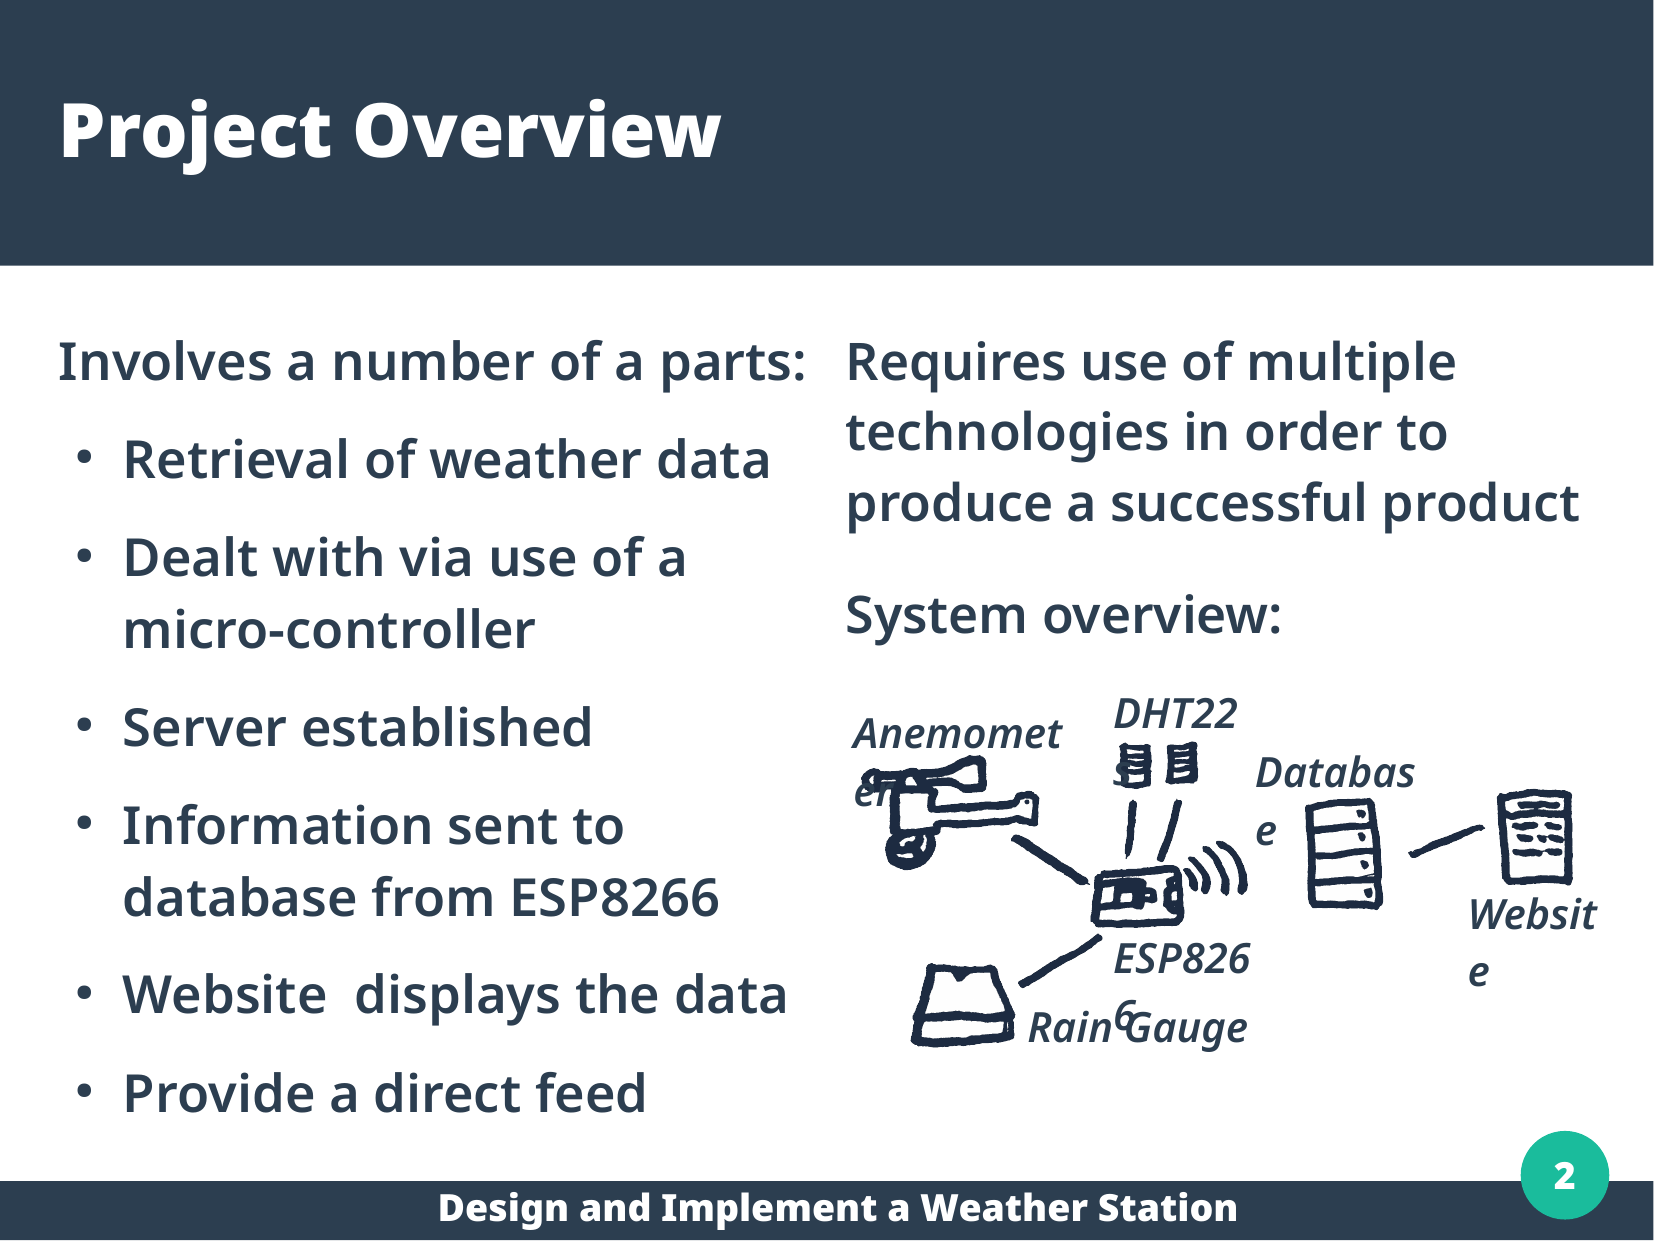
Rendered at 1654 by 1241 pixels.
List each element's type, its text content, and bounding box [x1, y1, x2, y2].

text_box Database [1240, 735, 1441, 804]
title Project Overview [59, 49, 1595, 207]
text_box Anemometer [838, 696, 1099, 765]
text_box Rain Gauge [1012, 990, 1273, 1058]
list Involves a number of a parts: Retrieval of weather data Dealt with via use of a micro-controller Server established Information sent to database from ESP8266 Website displays the data Provide a direct feed [59, 324, 809, 1152]
list Requires use of multiple technologies in order to produce a successful product System overview: [845, 324, 1596, 661]
picture [838, 661, 1621, 1104]
text_box ESP8266 [1098, 921, 1288, 989]
text_box DHT22s [1098, 676, 1264, 745]
text_box Website [1452, 877, 1630, 945]
